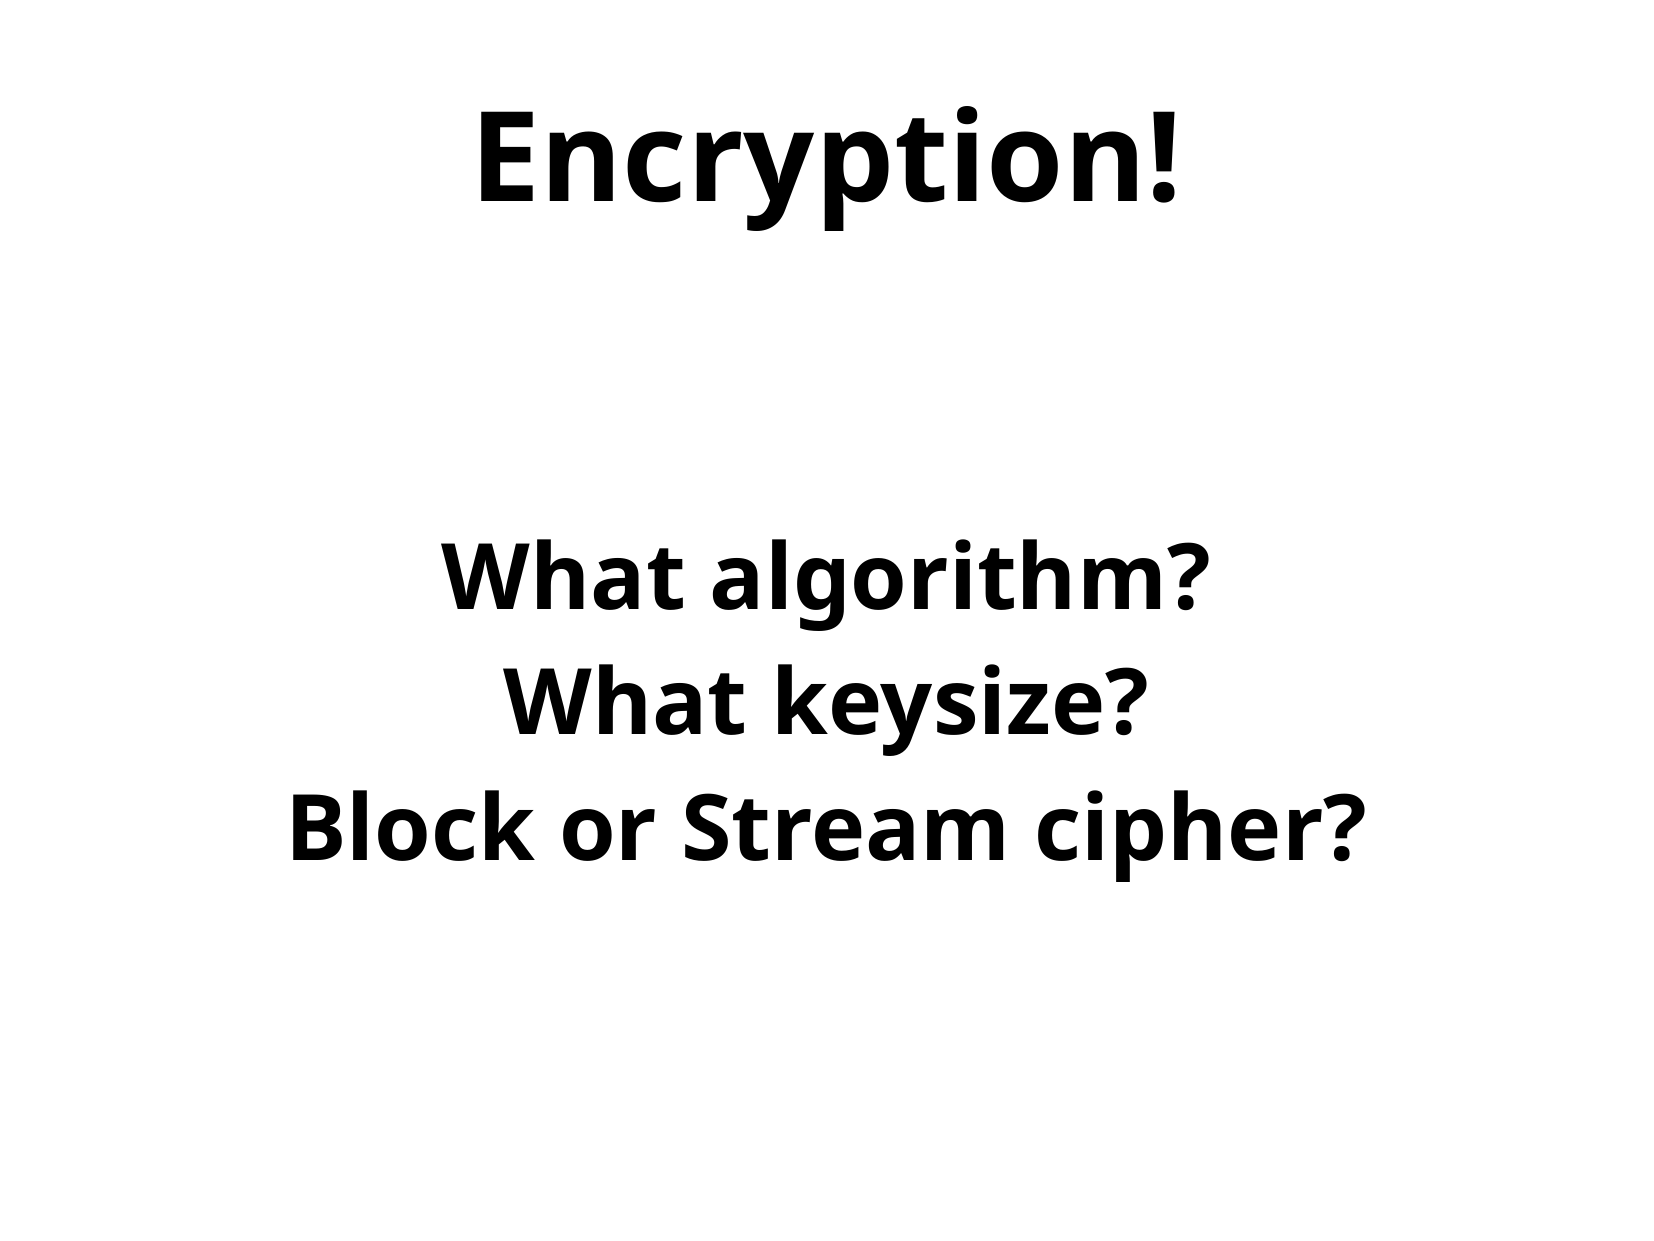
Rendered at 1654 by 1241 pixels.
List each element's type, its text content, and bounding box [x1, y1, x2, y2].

title Encryption! [82, 49, 1571, 257]
subtitle What algorithm? What keysize? Block or Stream cipher? [82, 290, 1571, 1109]
